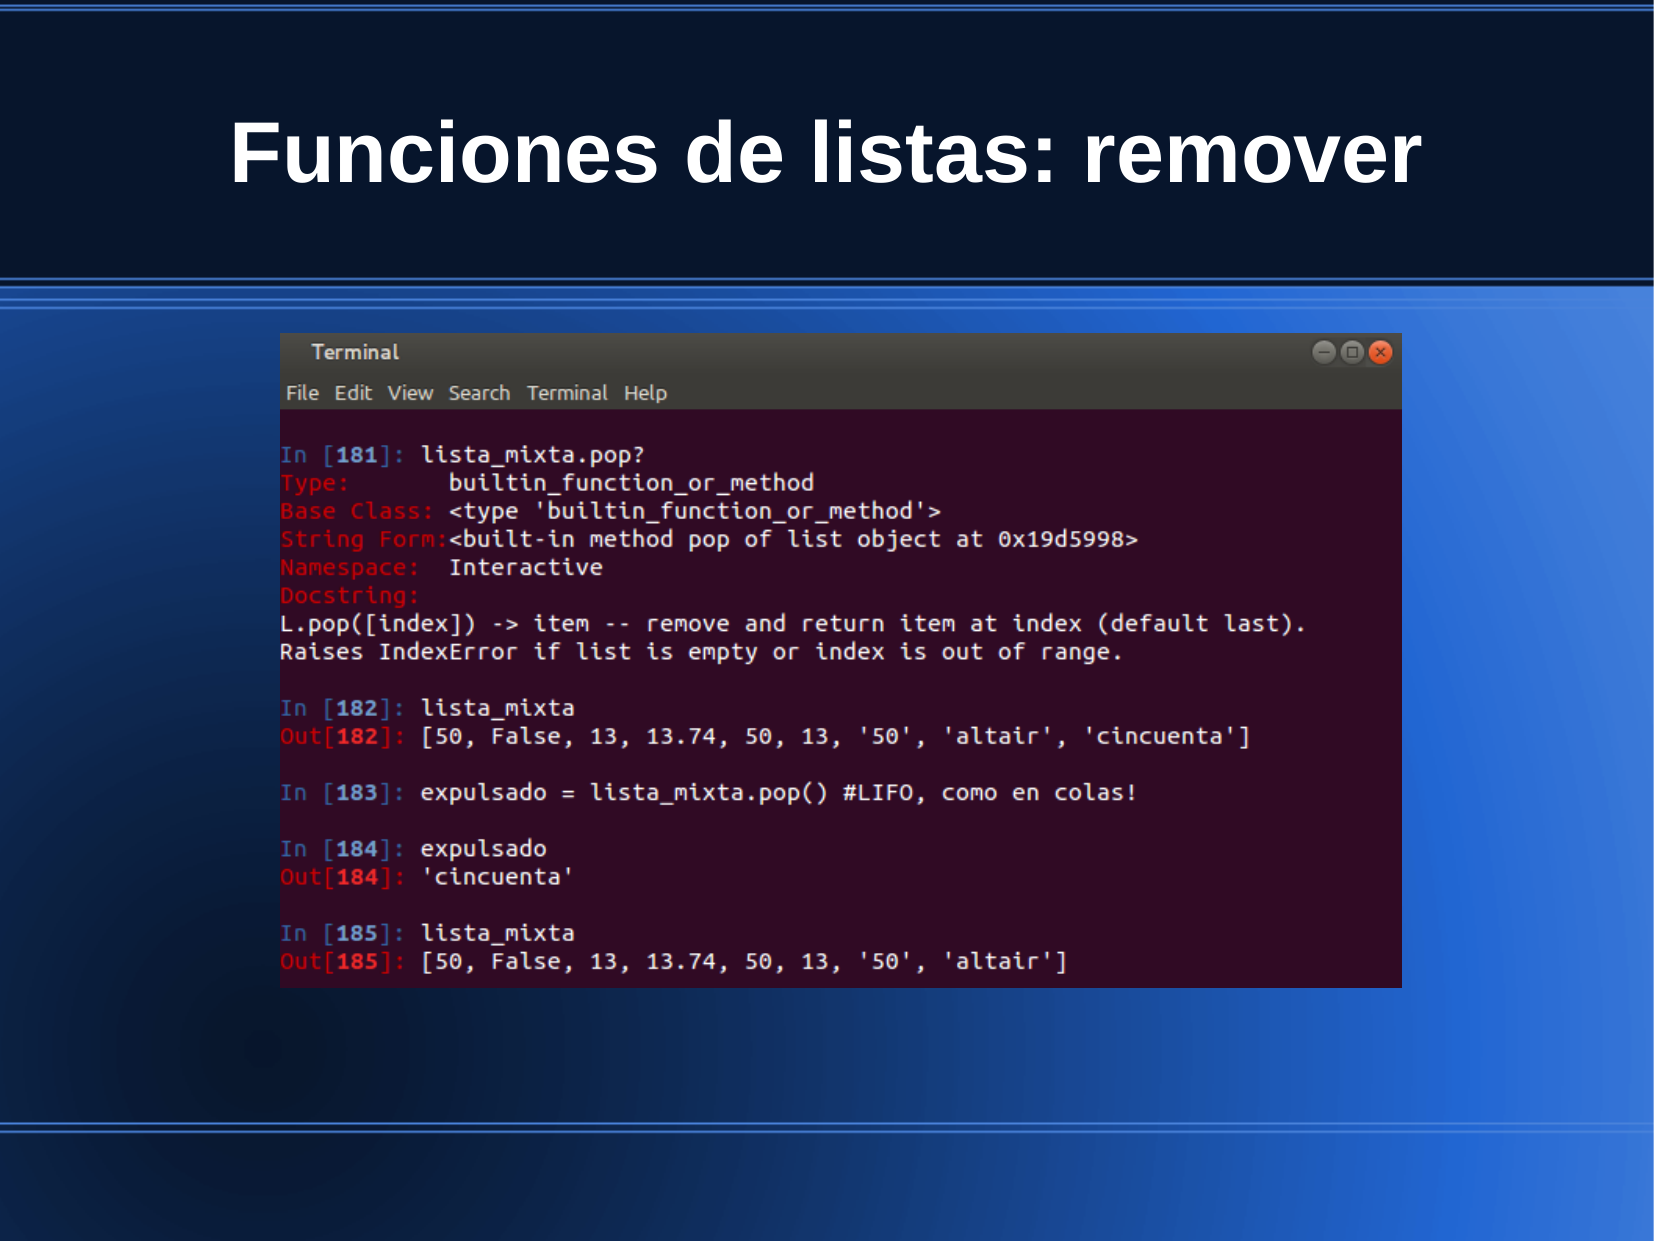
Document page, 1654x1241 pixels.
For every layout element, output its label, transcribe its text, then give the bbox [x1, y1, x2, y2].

title Funciones de listas: remover [82, 49, 1571, 257]
picture [0, 0, 1654, 1241]
